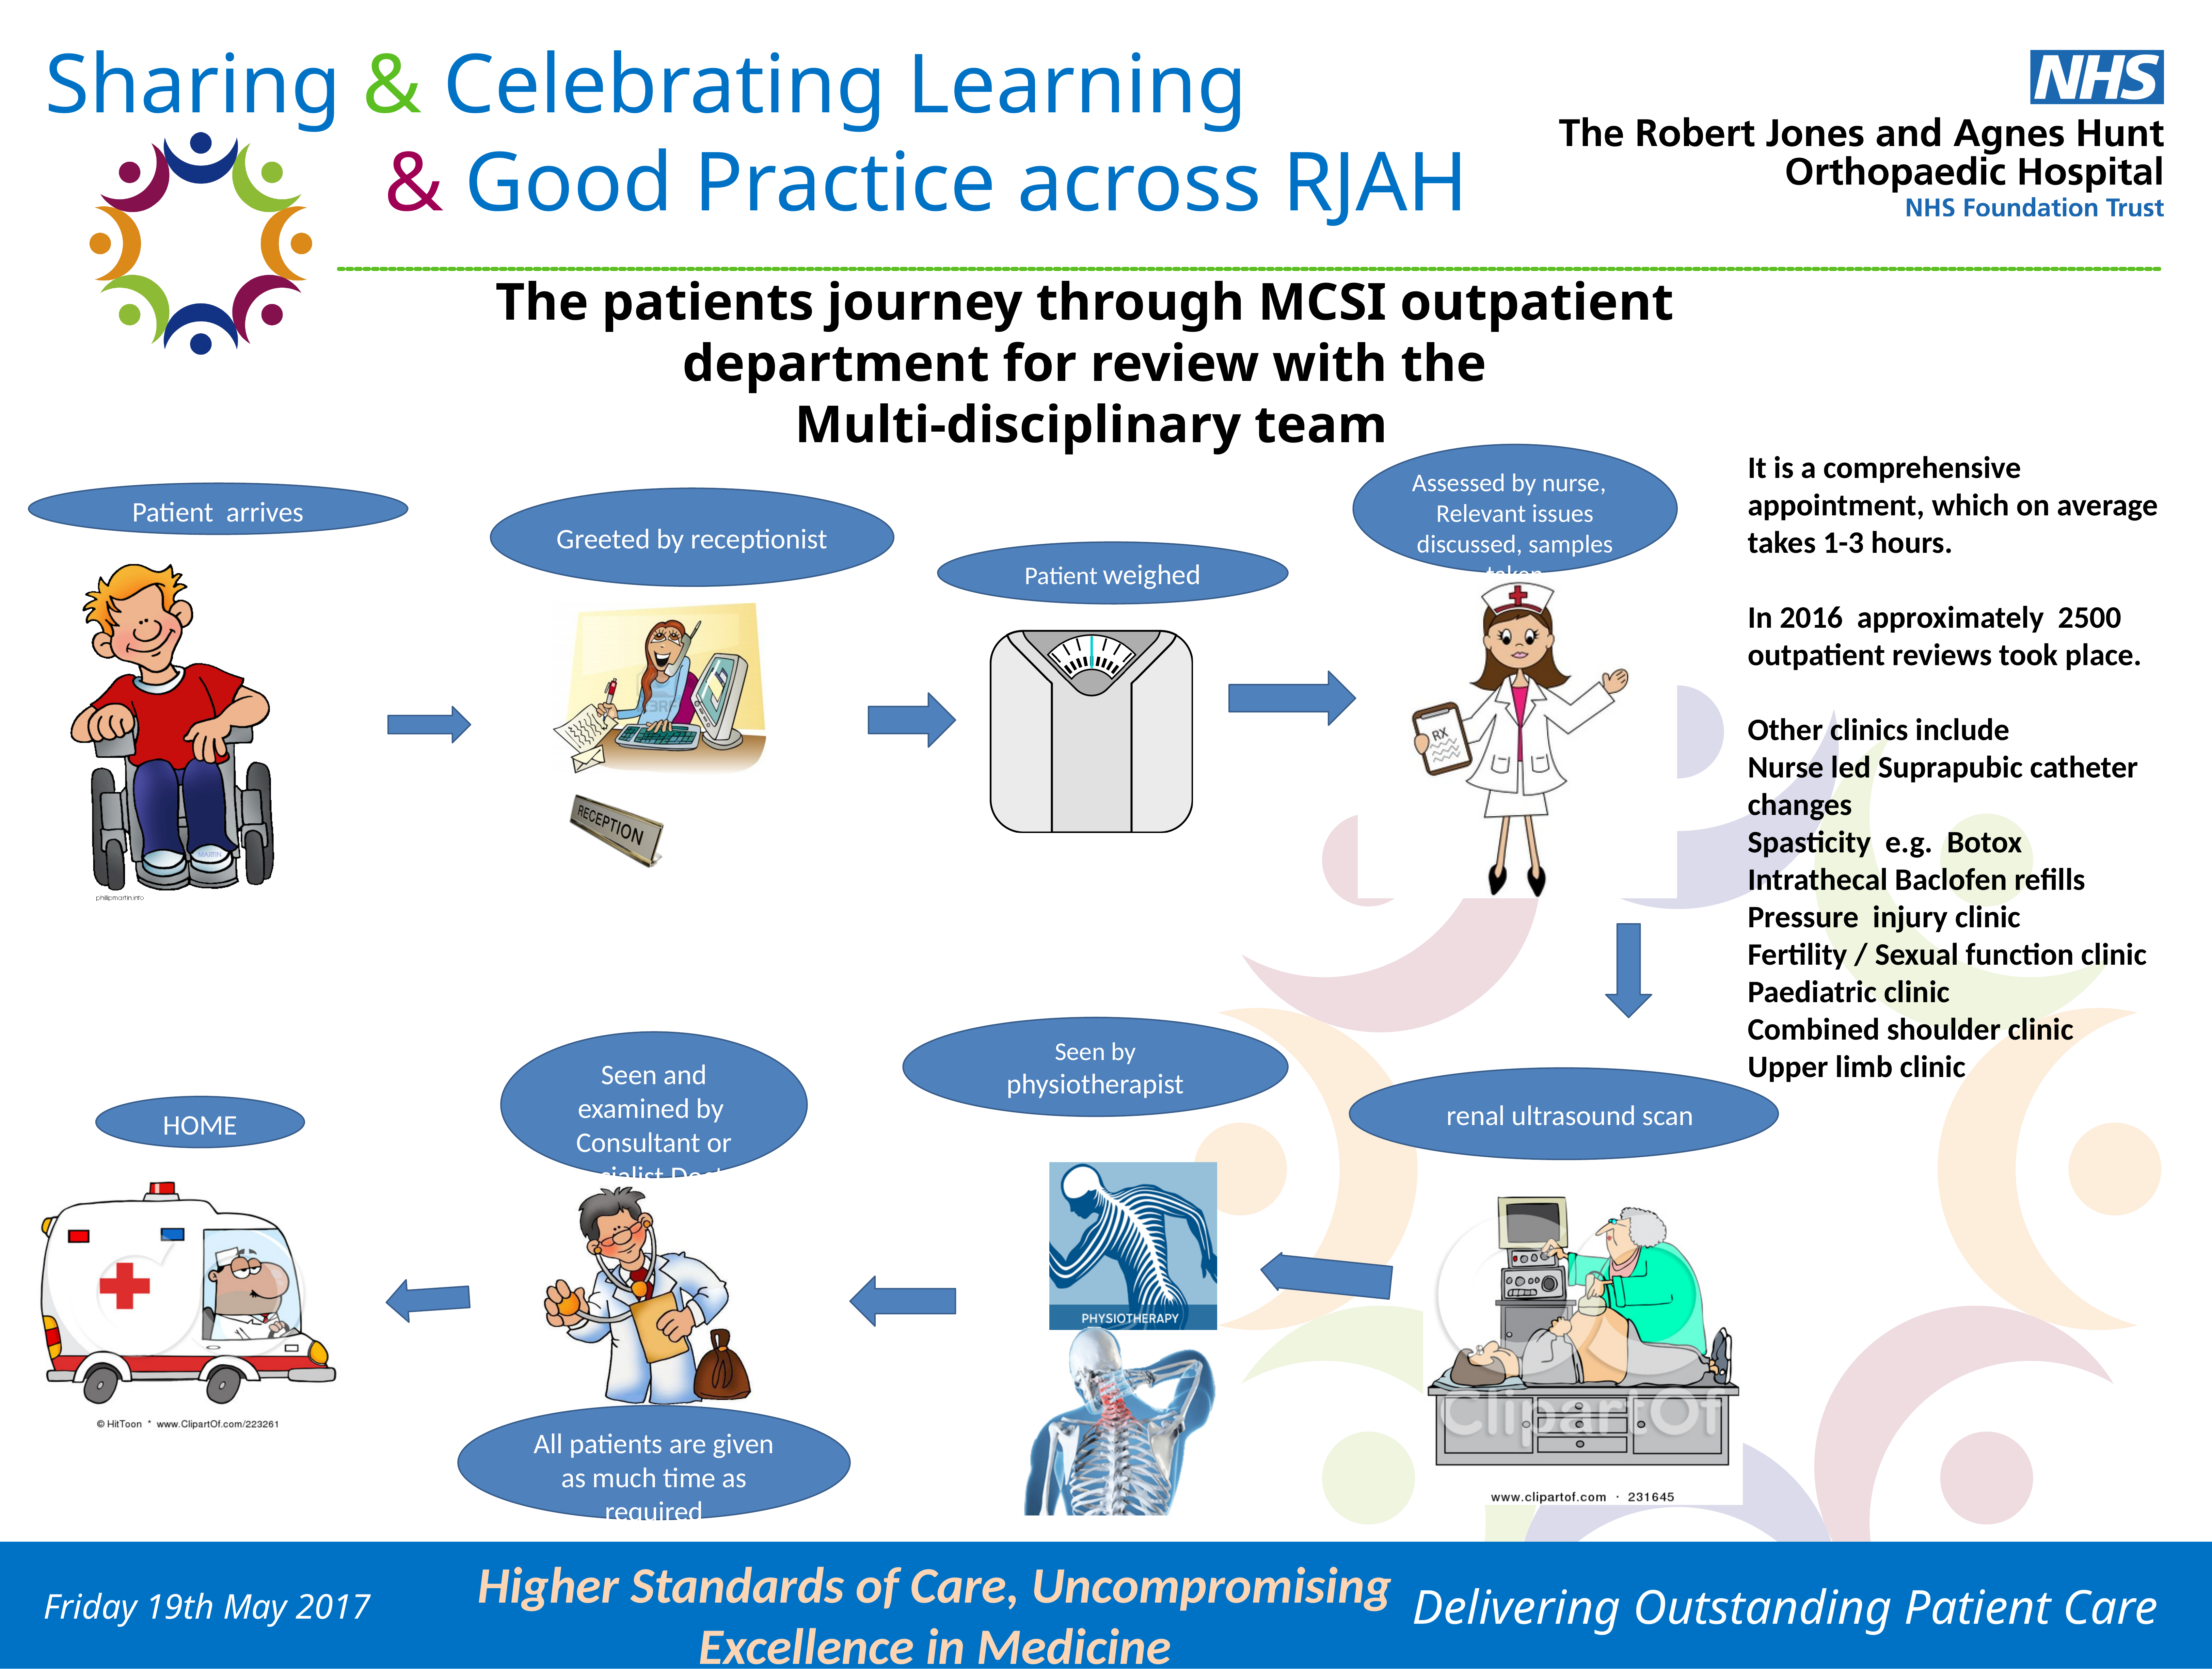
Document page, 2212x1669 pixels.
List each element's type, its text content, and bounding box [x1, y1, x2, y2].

text_box Patient arrives [29, 483, 408, 534]
text_box [386, 1280, 470, 1322]
text_box [1229, 671, 1356, 725]
text_box [1606, 924, 1652, 1018]
picture [1021, 1162, 1220, 1515]
text_box It is a comprehensive appointment, which on average takes 1-3 hours. In 2016 approximately 2500 outpatient reviews took place. Other clinics include Nurse led Suprapubic catheter changes Spasticity e.g. Botox Intrathecal Baclofen refills Pressure injury clinic Fertility / Sexual function clinic Paediatric clinic Combined shoulder clinic Upper limb clinic [1742, 444, 2184, 1148]
picture [1423, 1171, 1743, 1505]
picture [58, 559, 285, 904]
text_box renal ultrasound scan [1349, 1068, 1742, 1160]
text_box [1261, 1252, 1393, 1299]
text_box Assessed by nurse, Relevant issues discussed, samples taken [1353, 444, 1677, 573]
text_box The patients journey through MCSI outpatient department for review with the Multi-disciplinary team [420, 266, 1763, 565]
text_box Higher Standards of Care, Uncompromising Excellence in Medicine [382, 1549, 1488, 1669]
text_box HOME [96, 1096, 304, 1148]
text_box Patient weighed [938, 542, 1288, 604]
picture [540, 1185, 753, 1406]
text_box Seen and examined by Consultant or specialist Doctor [501, 1032, 807, 1177]
text_box [388, 706, 471, 743]
picture [553, 603, 766, 775]
text_box Greeted by receptionist [490, 488, 894, 587]
text_box [869, 693, 956, 747]
text_box [850, 1276, 956, 1326]
picture [29, 1171, 348, 1431]
picture [1358, 579, 1677, 898]
picture [990, 630, 1193, 833]
text_box All patients are given as much time as required [458, 1406, 850, 1520]
text_box Seen by physiotherapist [903, 1017, 1288, 1117]
picture [569, 793, 665, 869]
